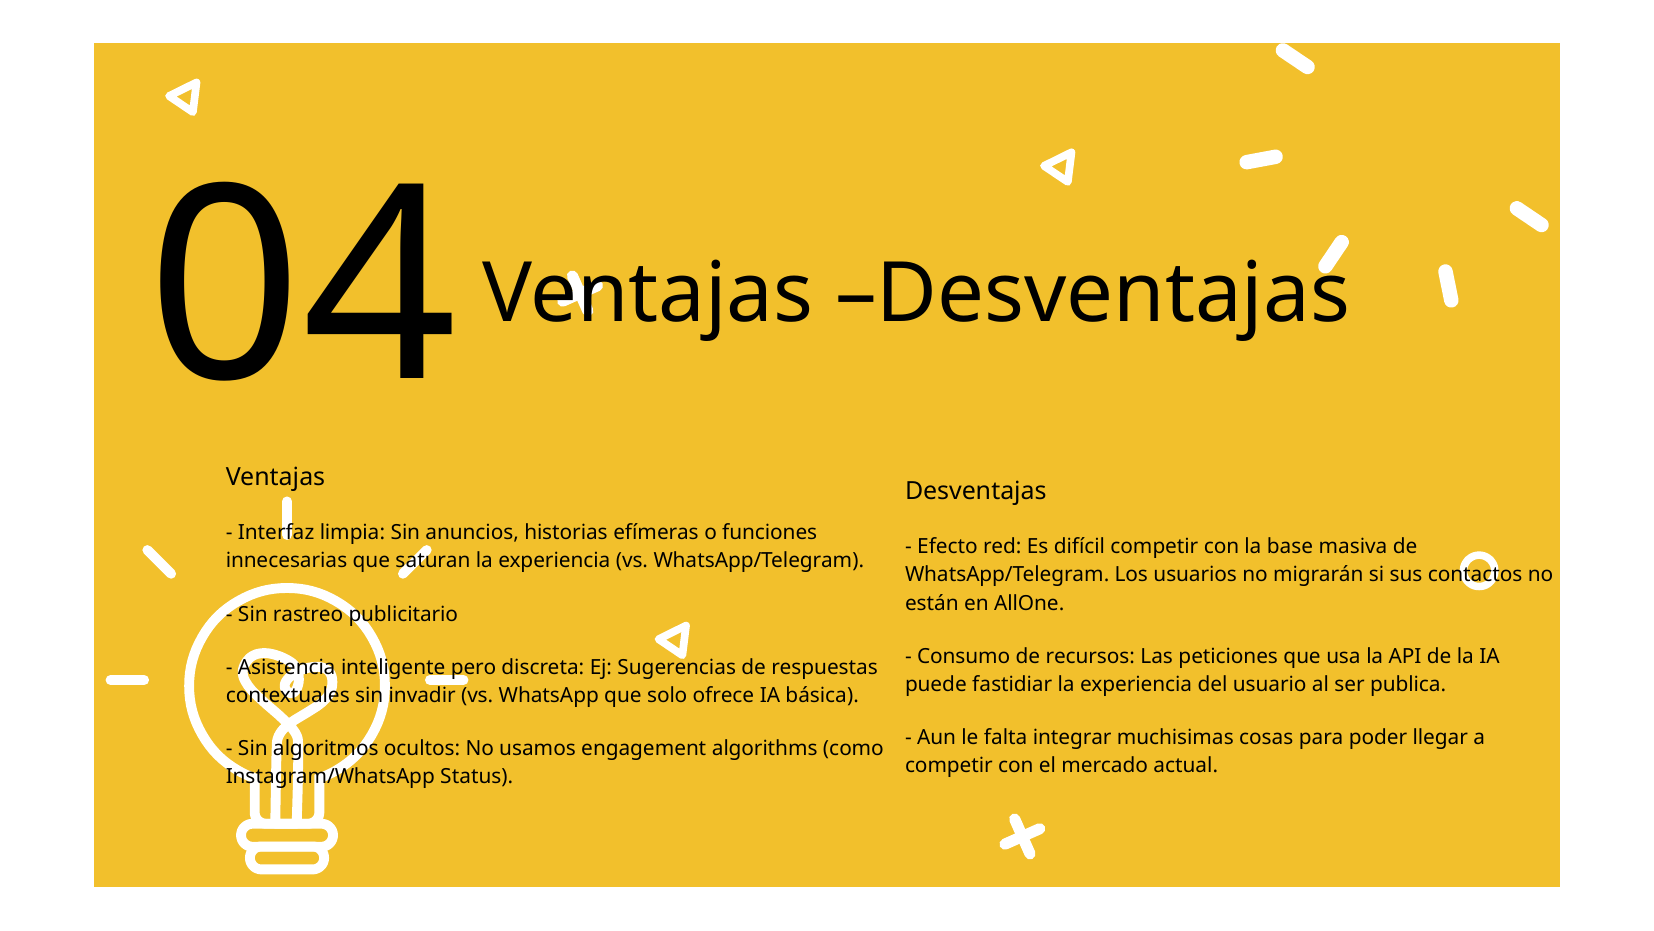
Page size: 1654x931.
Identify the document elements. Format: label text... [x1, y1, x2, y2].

title 04 [147, 88, 493, 458]
text_box Desventajas - Efecto red: Es difícil competir con la base masiva de WhatsApp/Telegram. Los usuarios no migrarán si sus contactos no están en AllOne. - Consumo de recursos: Las peticiones que usa la API de la IA puede fastidiar la experiencia del usuario al ser publica. - Aun le falta integrar muchisimas cosas para poder llegar a competir con el mercado actual. [904, 472, 1565, 779]
text_box Ventajas - Interfaz limpia: Sin anuncios, historias efímeras o funciones innecesarias que saturan la experiencia (vs. WhatsApp/Telegram). - Sin rastreo publicitario - Asistencia inteligente pero discreta: Ej: Sugerencias de respuestas contextuales sin invadir (vs. WhatsApp que solo ofrece IA básica). - Sin algoritmos ocultos: No usamos engagement algorithms (como Instagram/WhatsApp Status). [225, 458, 886, 790]
title Ventajas –Desventajas [493, 147, 1418, 431]
